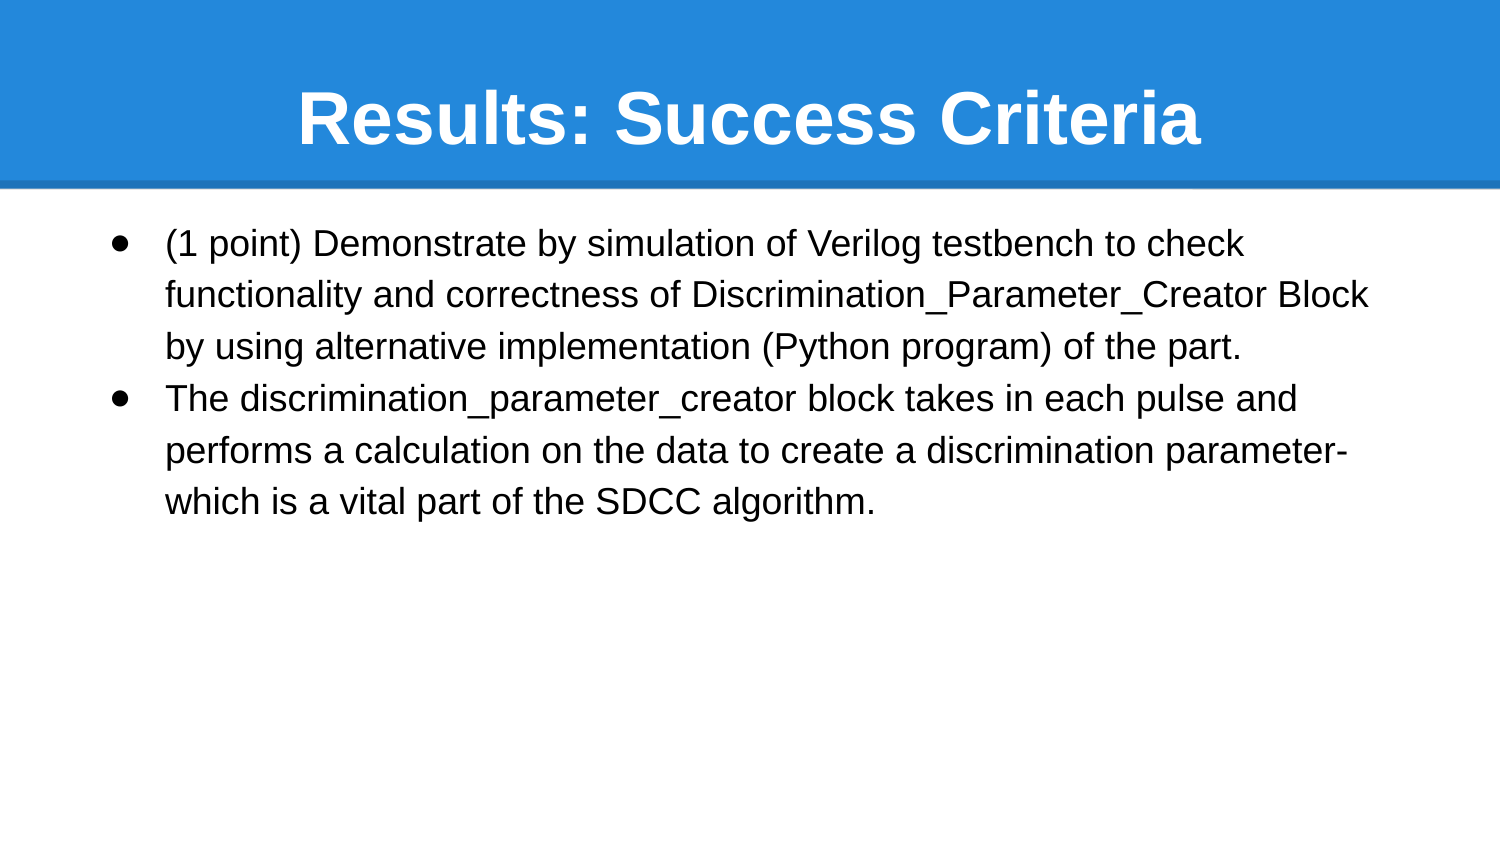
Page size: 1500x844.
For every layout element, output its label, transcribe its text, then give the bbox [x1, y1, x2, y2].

list (1 point) Demonstrate by simulation of Verilog testbench to check functionality and correctness of Discrimination_Parameter_Creator Block by using alternative implementation (Python program) of the part. The discrimination_parameter_creator block takes in each pulse and performs a calculation on the data to create a discrimination parameter- which is a vital part of the SDCC algorithm. [75, 196, 1425, 808]
title Results: Success Criteria [75, 33, 1425, 175]
